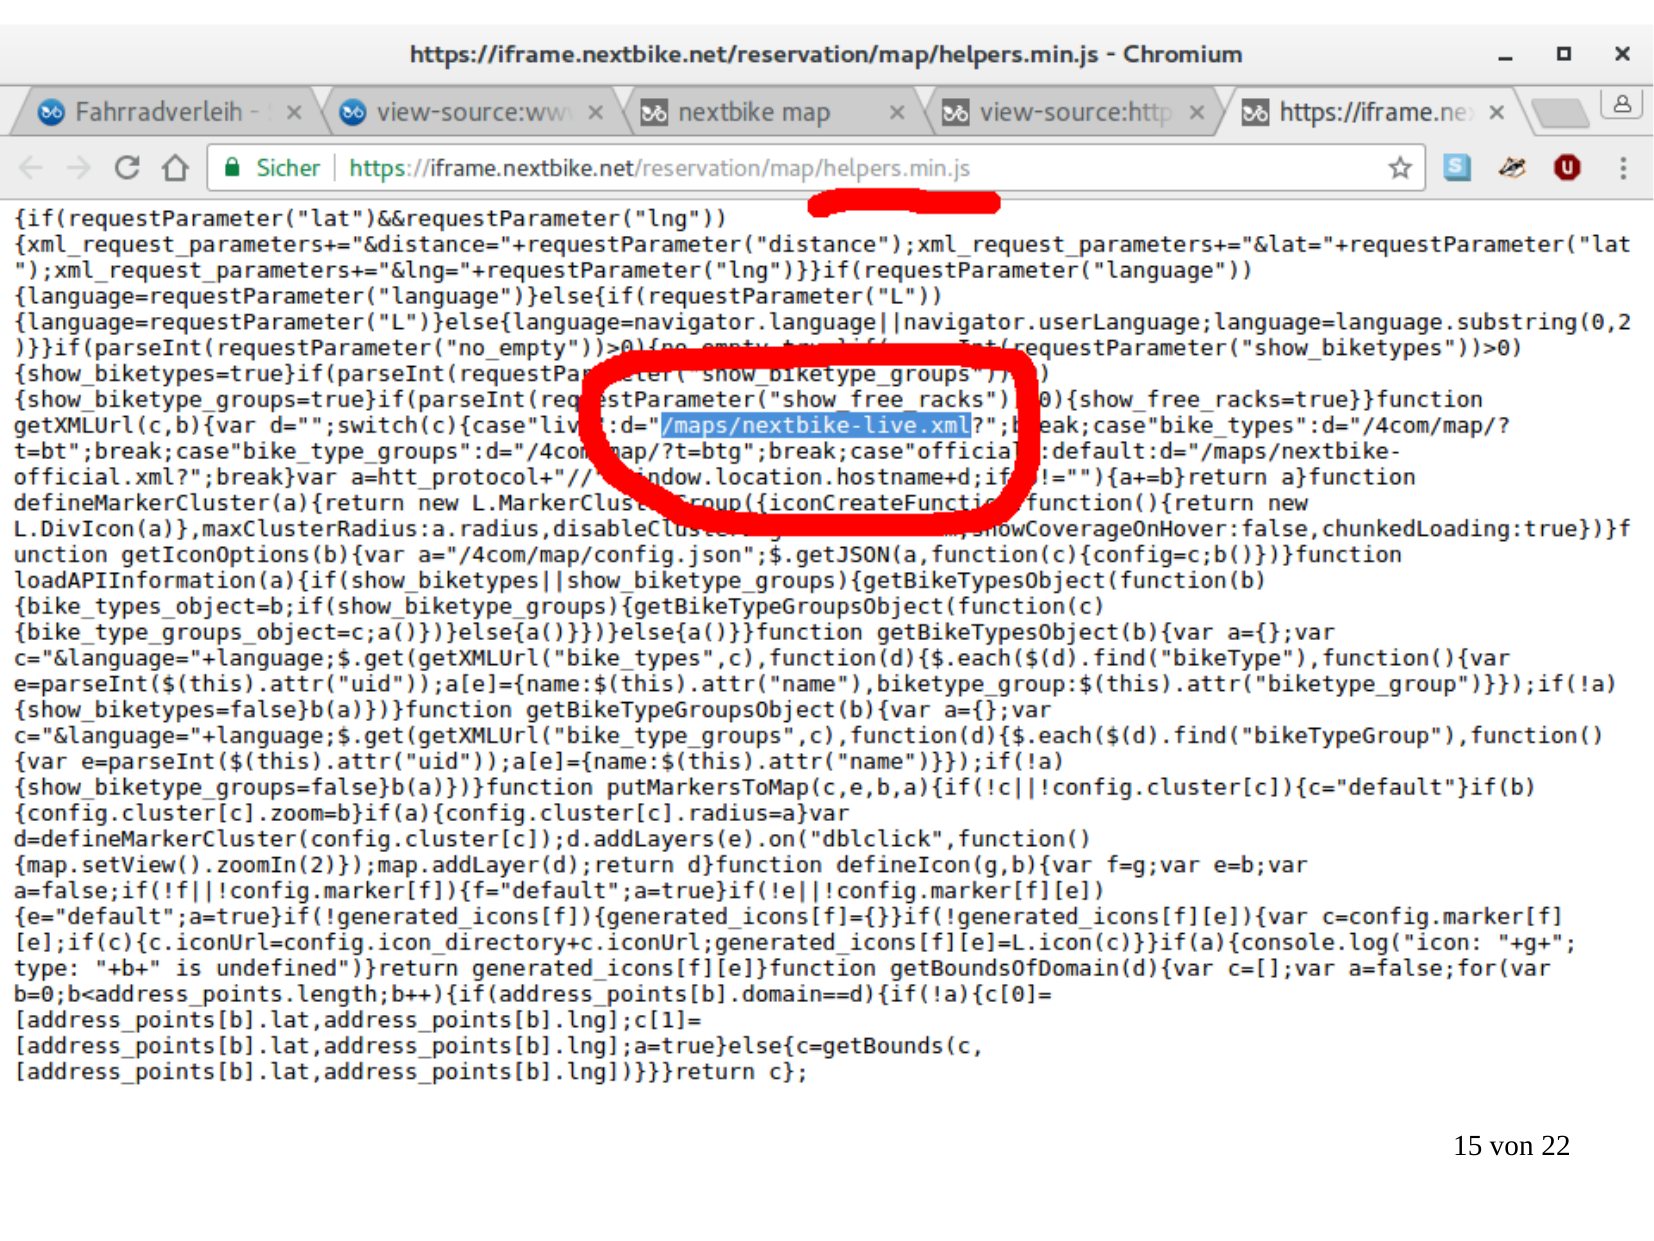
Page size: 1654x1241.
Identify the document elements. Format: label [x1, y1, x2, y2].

picture [0, 23, 1654, 1095]
